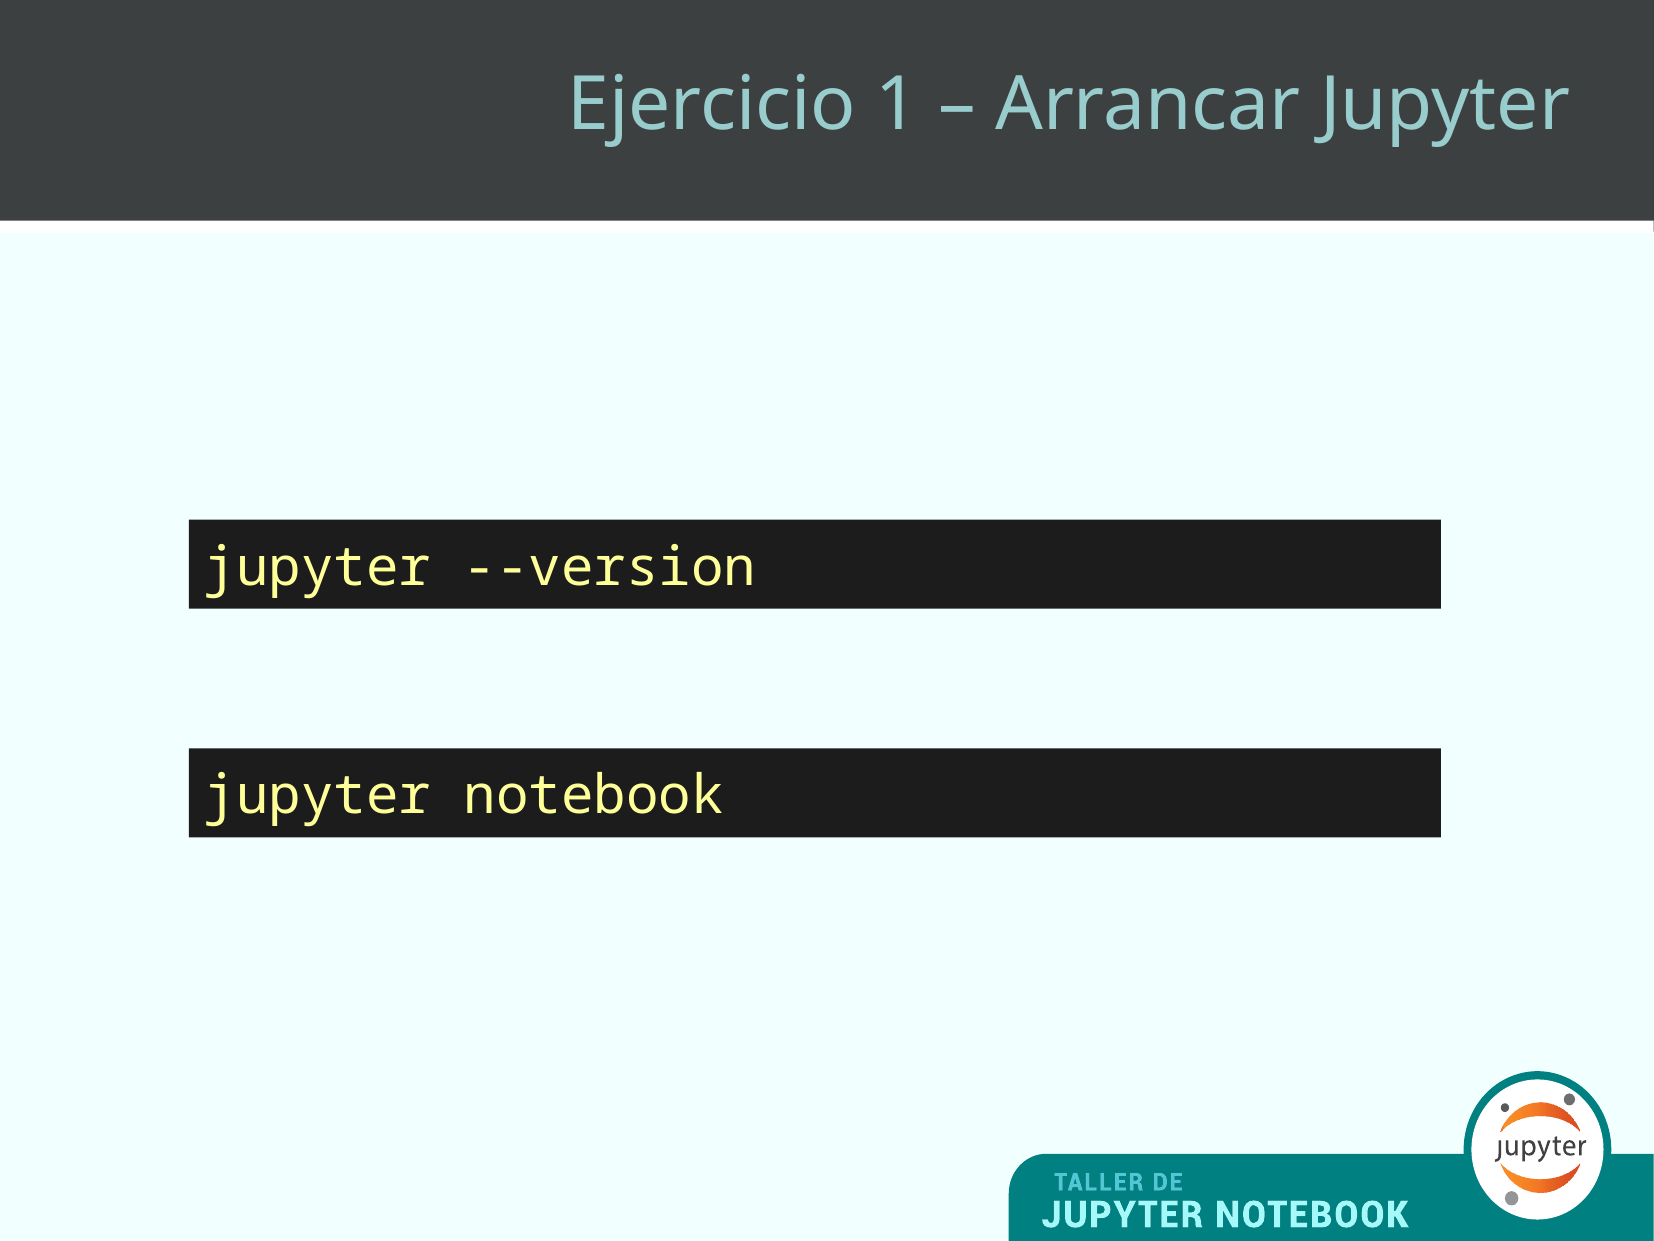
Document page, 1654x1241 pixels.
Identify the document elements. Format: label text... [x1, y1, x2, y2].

title Ejercicio 1 – Arrancar Jupyter [82, 49, 1571, 257]
text_box jupyter notebook [188, 748, 1441, 827]
text_box jupyter --version [188, 519, 1441, 598]
